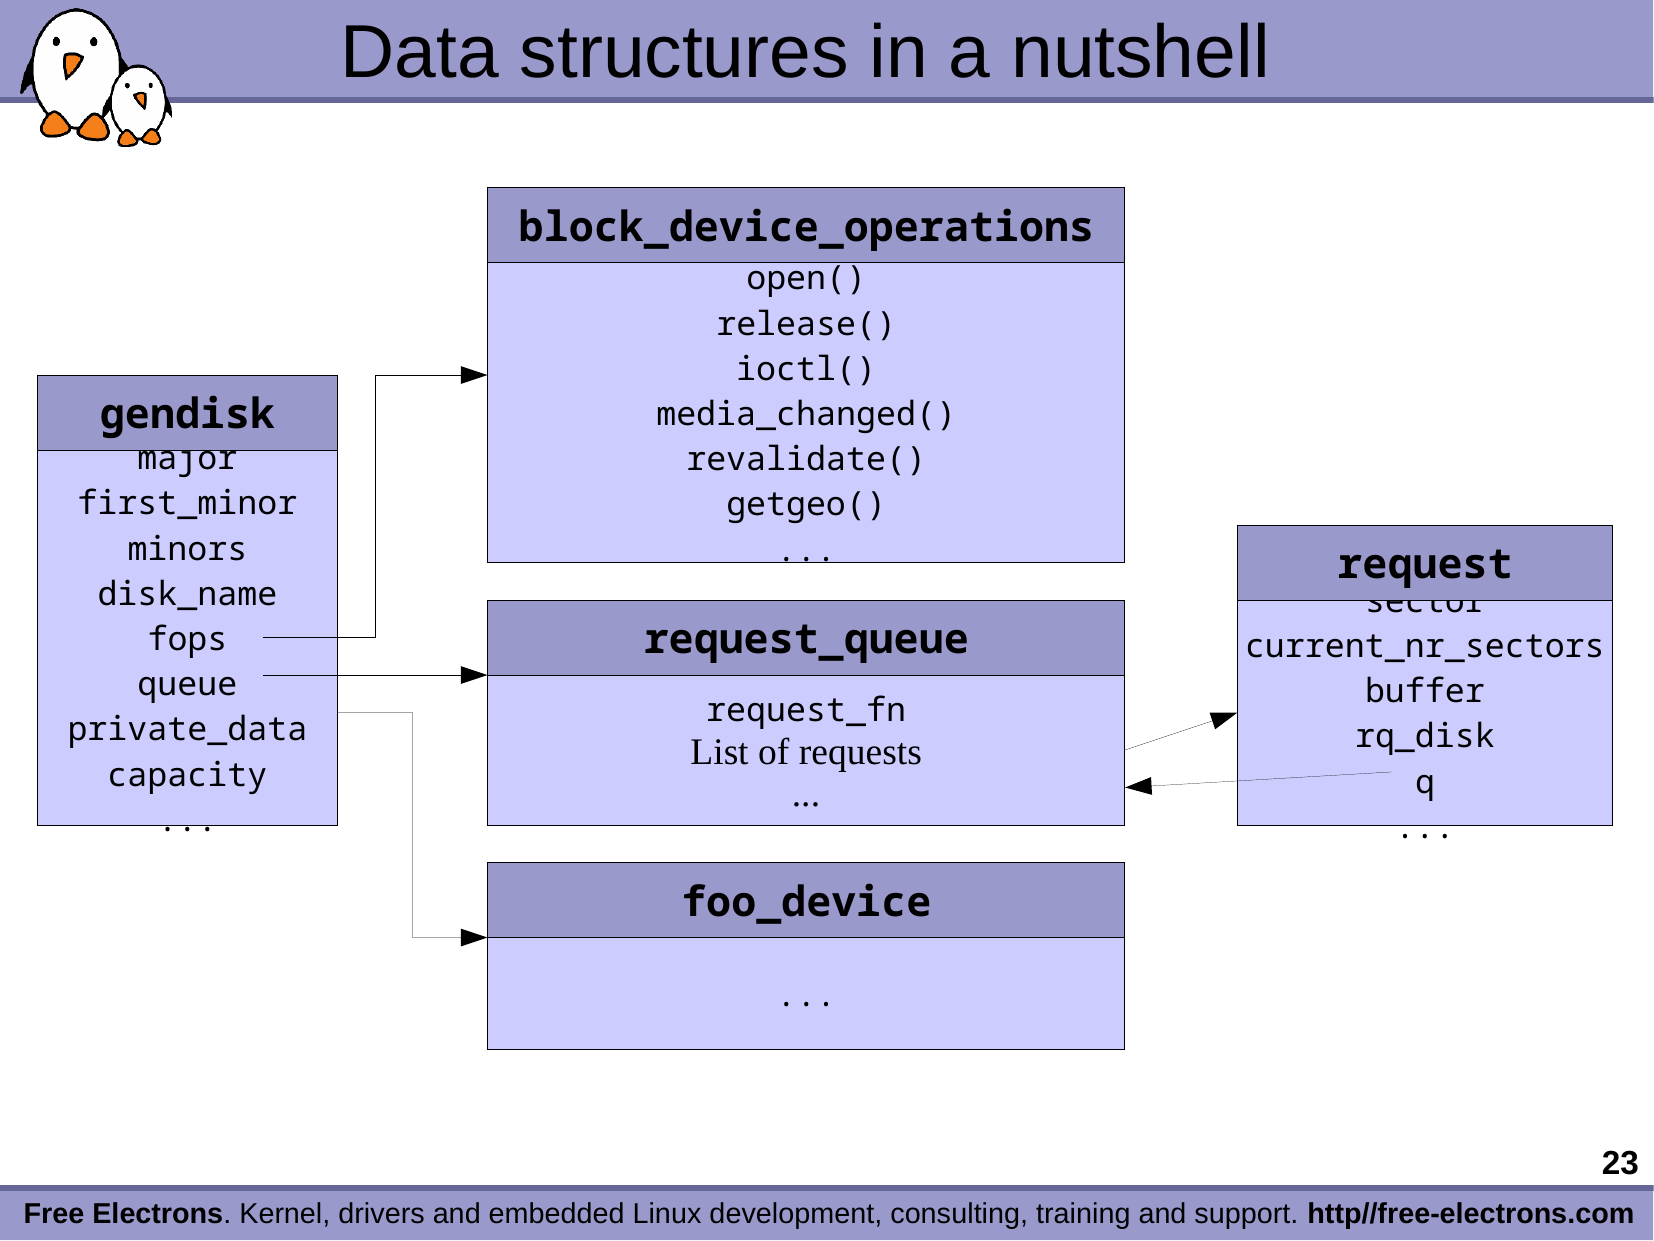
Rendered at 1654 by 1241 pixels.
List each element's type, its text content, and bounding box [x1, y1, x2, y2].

text_box gendisk [37, 375, 338, 451]
text_box block_device_operations [487, 187, 1125, 263]
text_box request [1237, 525, 1613, 601]
title Data structures in a nutshell [60, 0, 1551, 103]
picture [20, 8, 172, 147]
text_box request_queue [487, 600, 1125, 676]
text_box sector current_nr_sectors buffer rq_disk q ... [1237, 601, 1613, 826]
text_box foo_device [487, 862, 1125, 938]
text_box ... [487, 938, 1125, 1050]
text_box request_fn List of requests ... [487, 676, 1125, 826]
text_box open() release() ioctl() media_changed() revalidate() getgeo() ... [487, 263, 1125, 563]
text_box major first_minor minors disk_name fops queue private_data capacity ... [37, 451, 338, 826]
